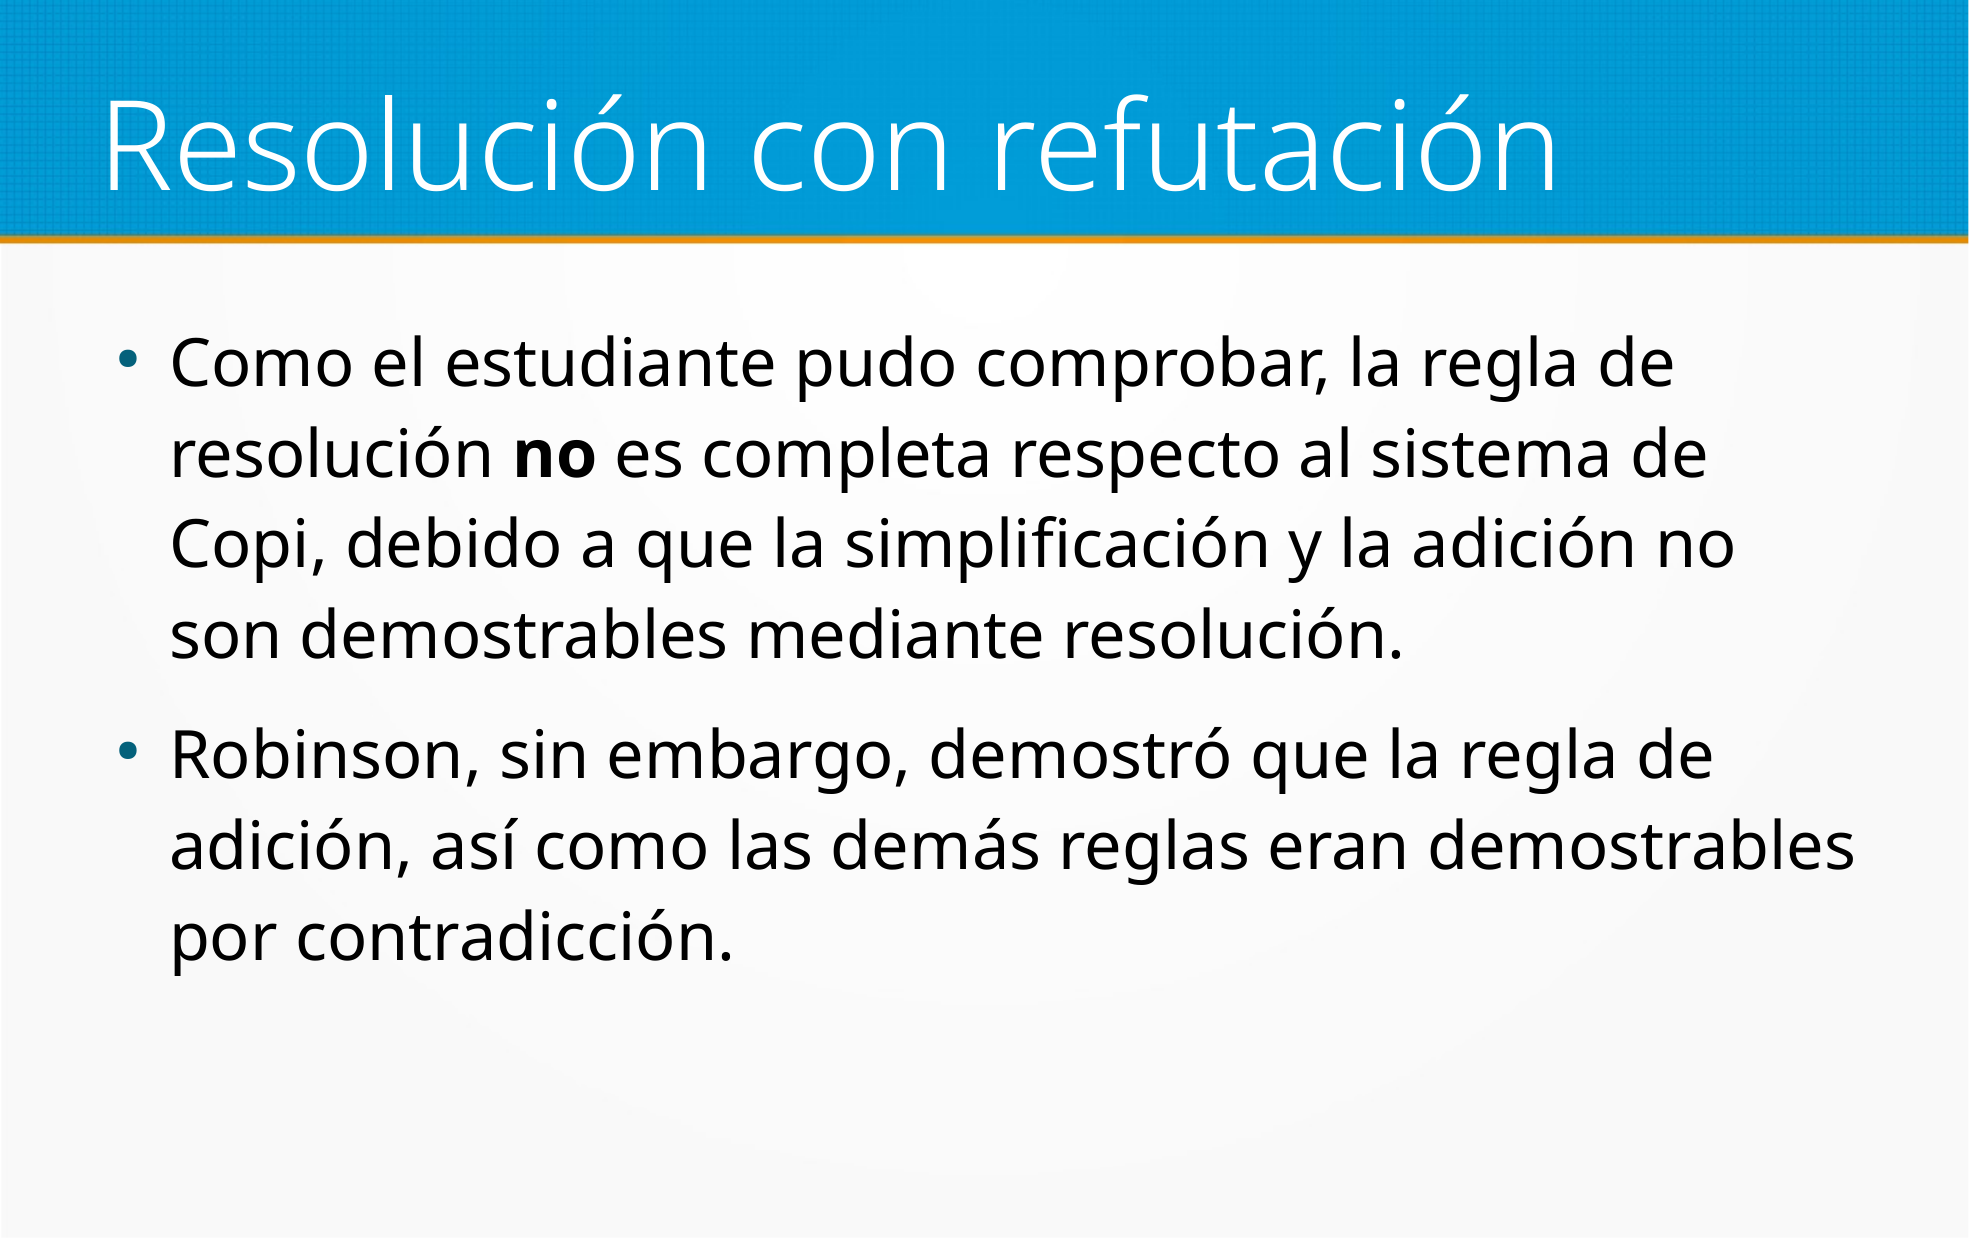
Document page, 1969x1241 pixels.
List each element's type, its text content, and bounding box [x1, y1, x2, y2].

title Resolución con refutación [98, 19, 1870, 227]
list Como el estudiante pudo comprobar, la regla de resolución no es completa respecto al sistema de Copi, debido a que la simplificación y la adición no son demostrables mediante resolución. Robinson, sin embargo, demostró que la regla de adición, así como las demás reglas eran demostrables por contradicción. [98, 315, 1861, 1081]
picture [0, 233, 1969, 1241]
